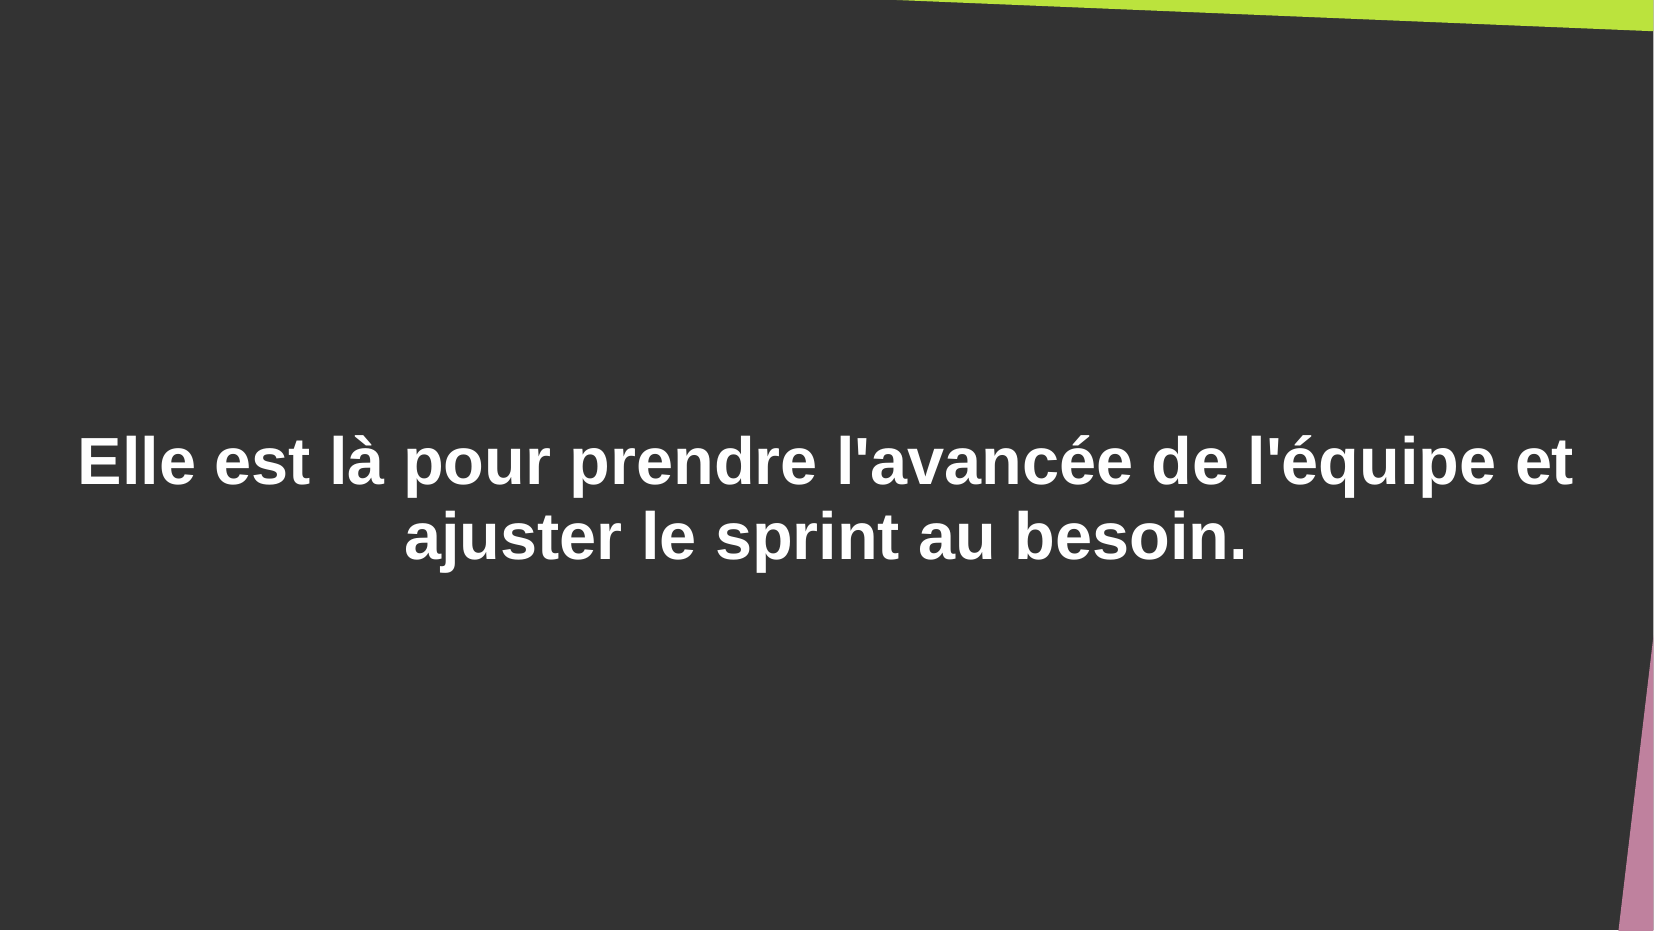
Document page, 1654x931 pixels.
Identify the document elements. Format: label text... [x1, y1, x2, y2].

text_box [896, 0, 1654, 32]
text_box [1618, 631, 1654, 931]
title Elle est là pour prendre l'avancée de l'équipe et ajuster le sprint au besoin. [31, 424, 1622, 574]
